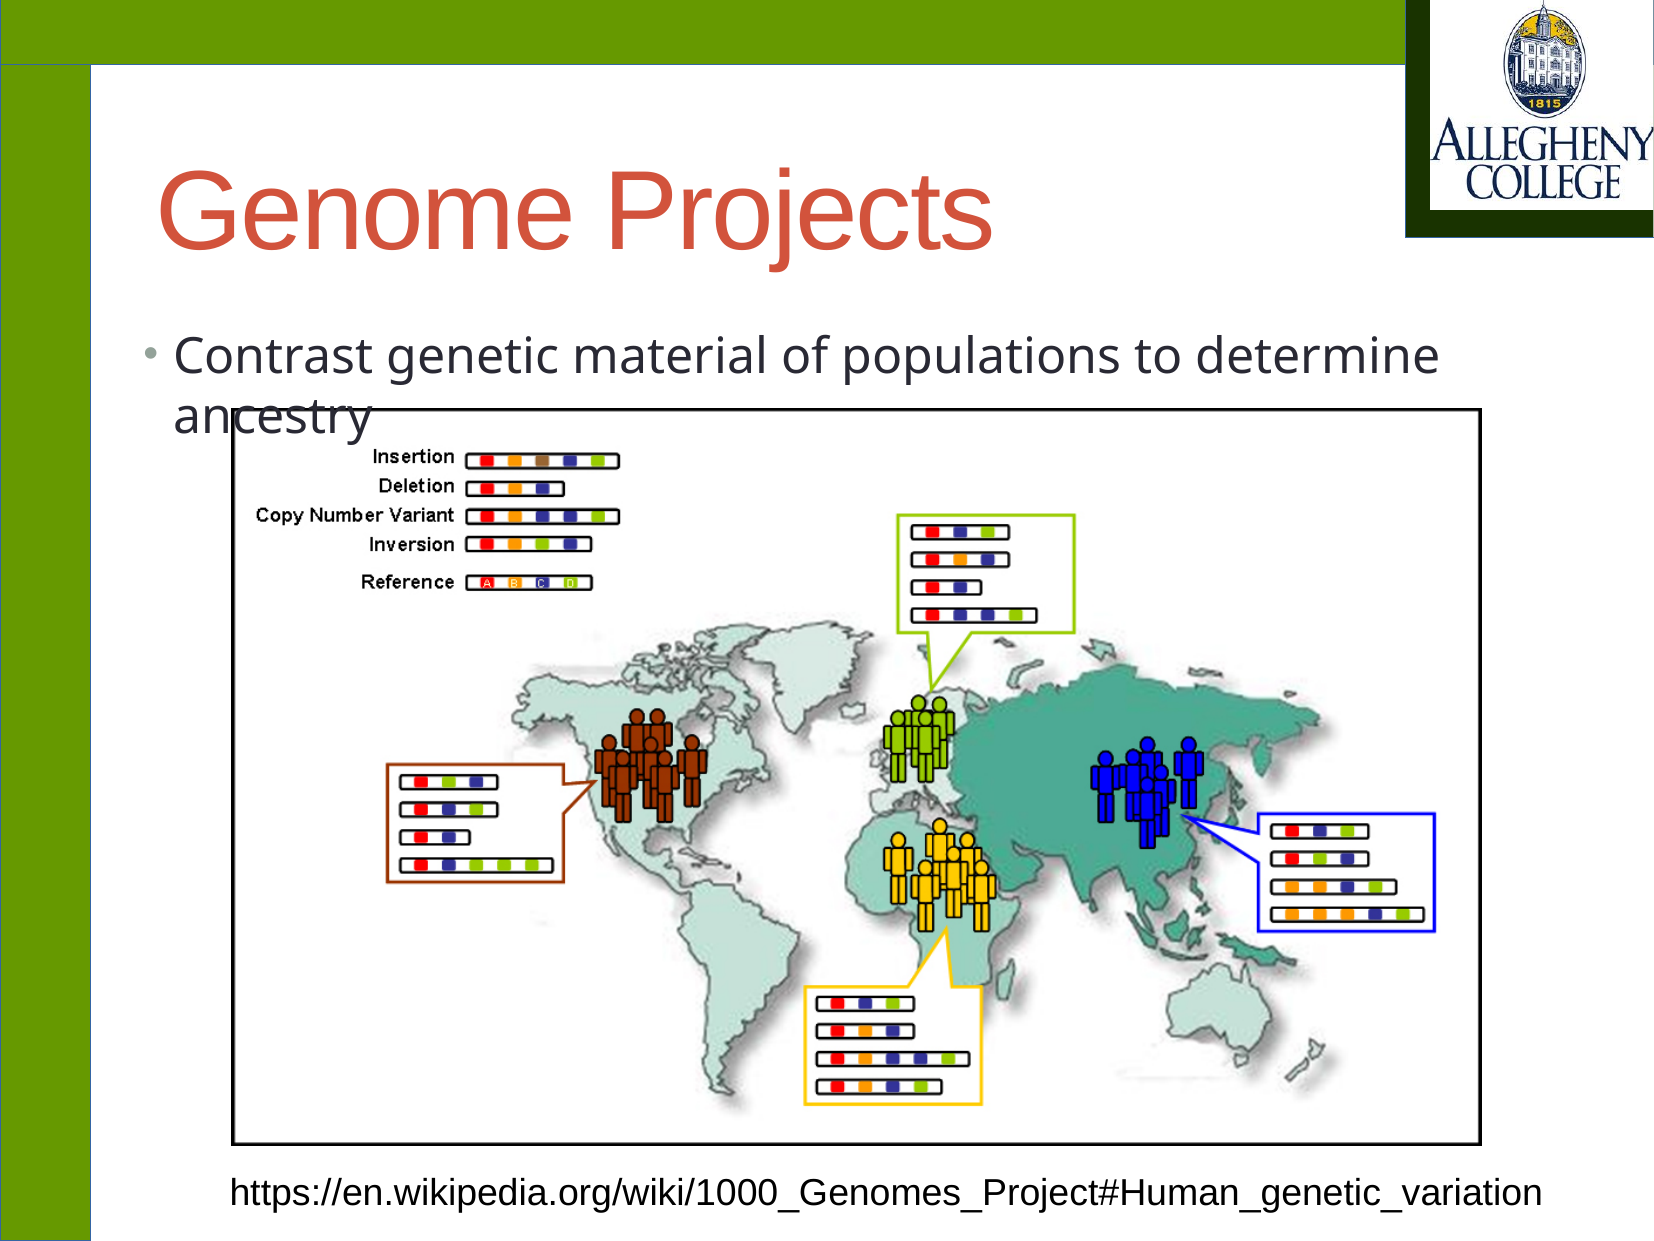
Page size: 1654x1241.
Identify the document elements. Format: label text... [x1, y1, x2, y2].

title Genome Projects [140, 123, 1490, 286]
list Contrast genetic material of populations to determine ancestry [128, 315, 1654, 541]
picture [1430, 0, 1654, 210]
text_box [0, 0, 1430, 1241]
text_box [1490, 210, 1654, 238]
picture [231, 541, 1482, 1146]
text_box https://en.wikipedia.org/wiki/1000_Genomes_Project#Human_genetic_variation [214, 1163, 1559, 1241]
